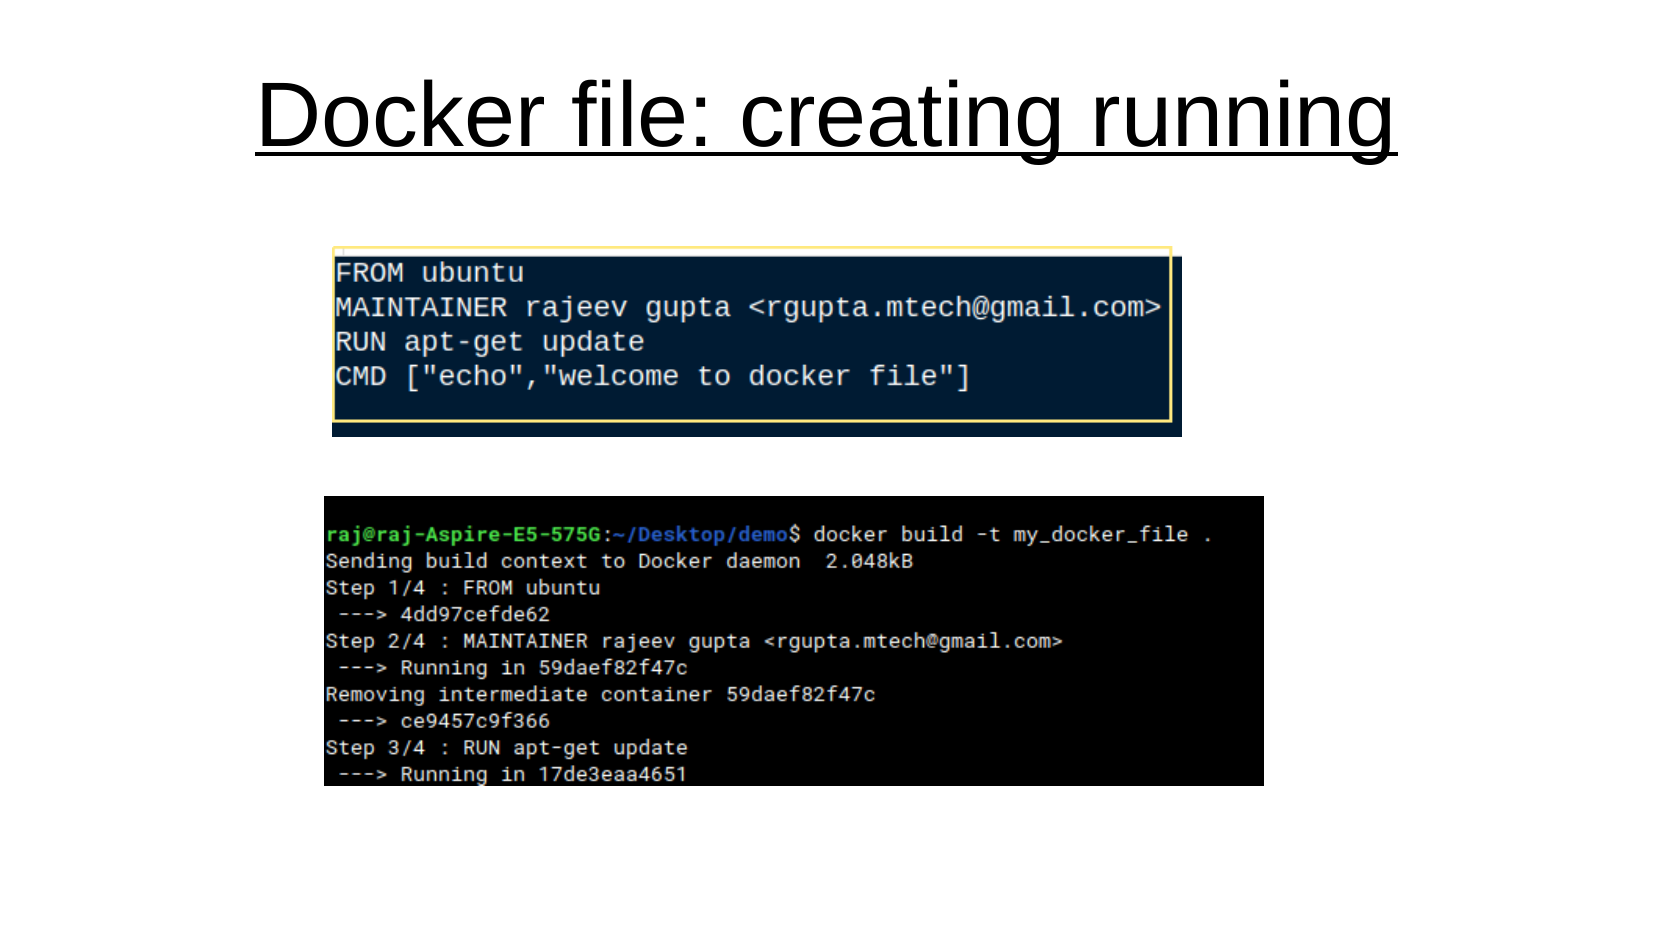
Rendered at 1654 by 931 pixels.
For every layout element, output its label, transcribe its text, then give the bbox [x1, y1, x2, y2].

picture [332, 246, 1182, 438]
picture [324, 496, 1264, 786]
title Docker file: creating running [82, 37, 1571, 193]
